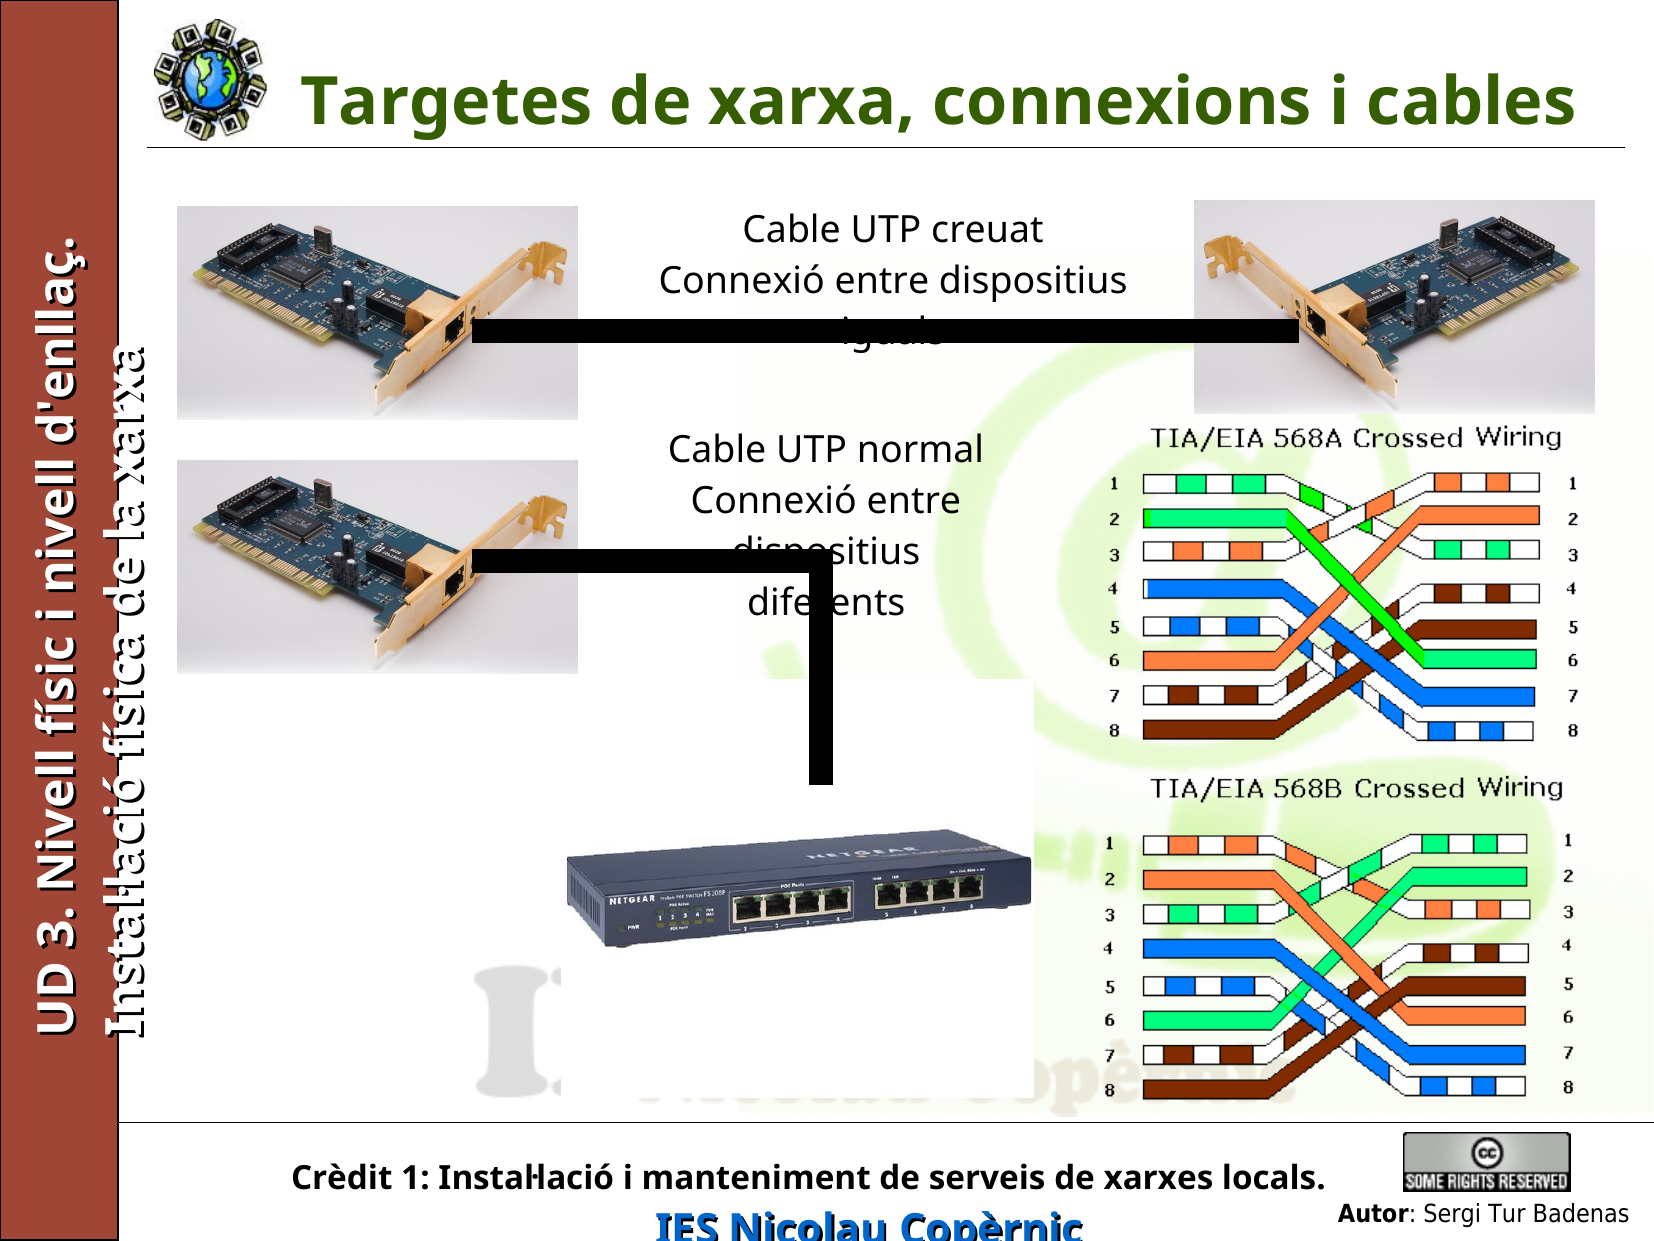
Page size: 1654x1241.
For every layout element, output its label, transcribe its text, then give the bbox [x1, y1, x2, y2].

picture [177, 206, 578, 420]
picture [1112, 281, 1122, 291]
picture [1403, 1132, 1571, 1192]
text_box Cable UTP creuat Connexió entre dispositius iguals [643, 194, 1112, 323]
title Targetes de xarxa, connexions i cables [259, 56, 1619, 141]
picture [798, 597, 808, 603]
picture [177, 460, 578, 674]
text_box Cable UTP normal Connexió entre dispositius diferents [592, 415, 1061, 543]
picture [833, 554, 841, 562]
picture [154, 19, 268, 142]
picture [798, 606, 809, 612]
picture [835, 597, 845, 603]
picture [466, 200, 1654, 1117]
